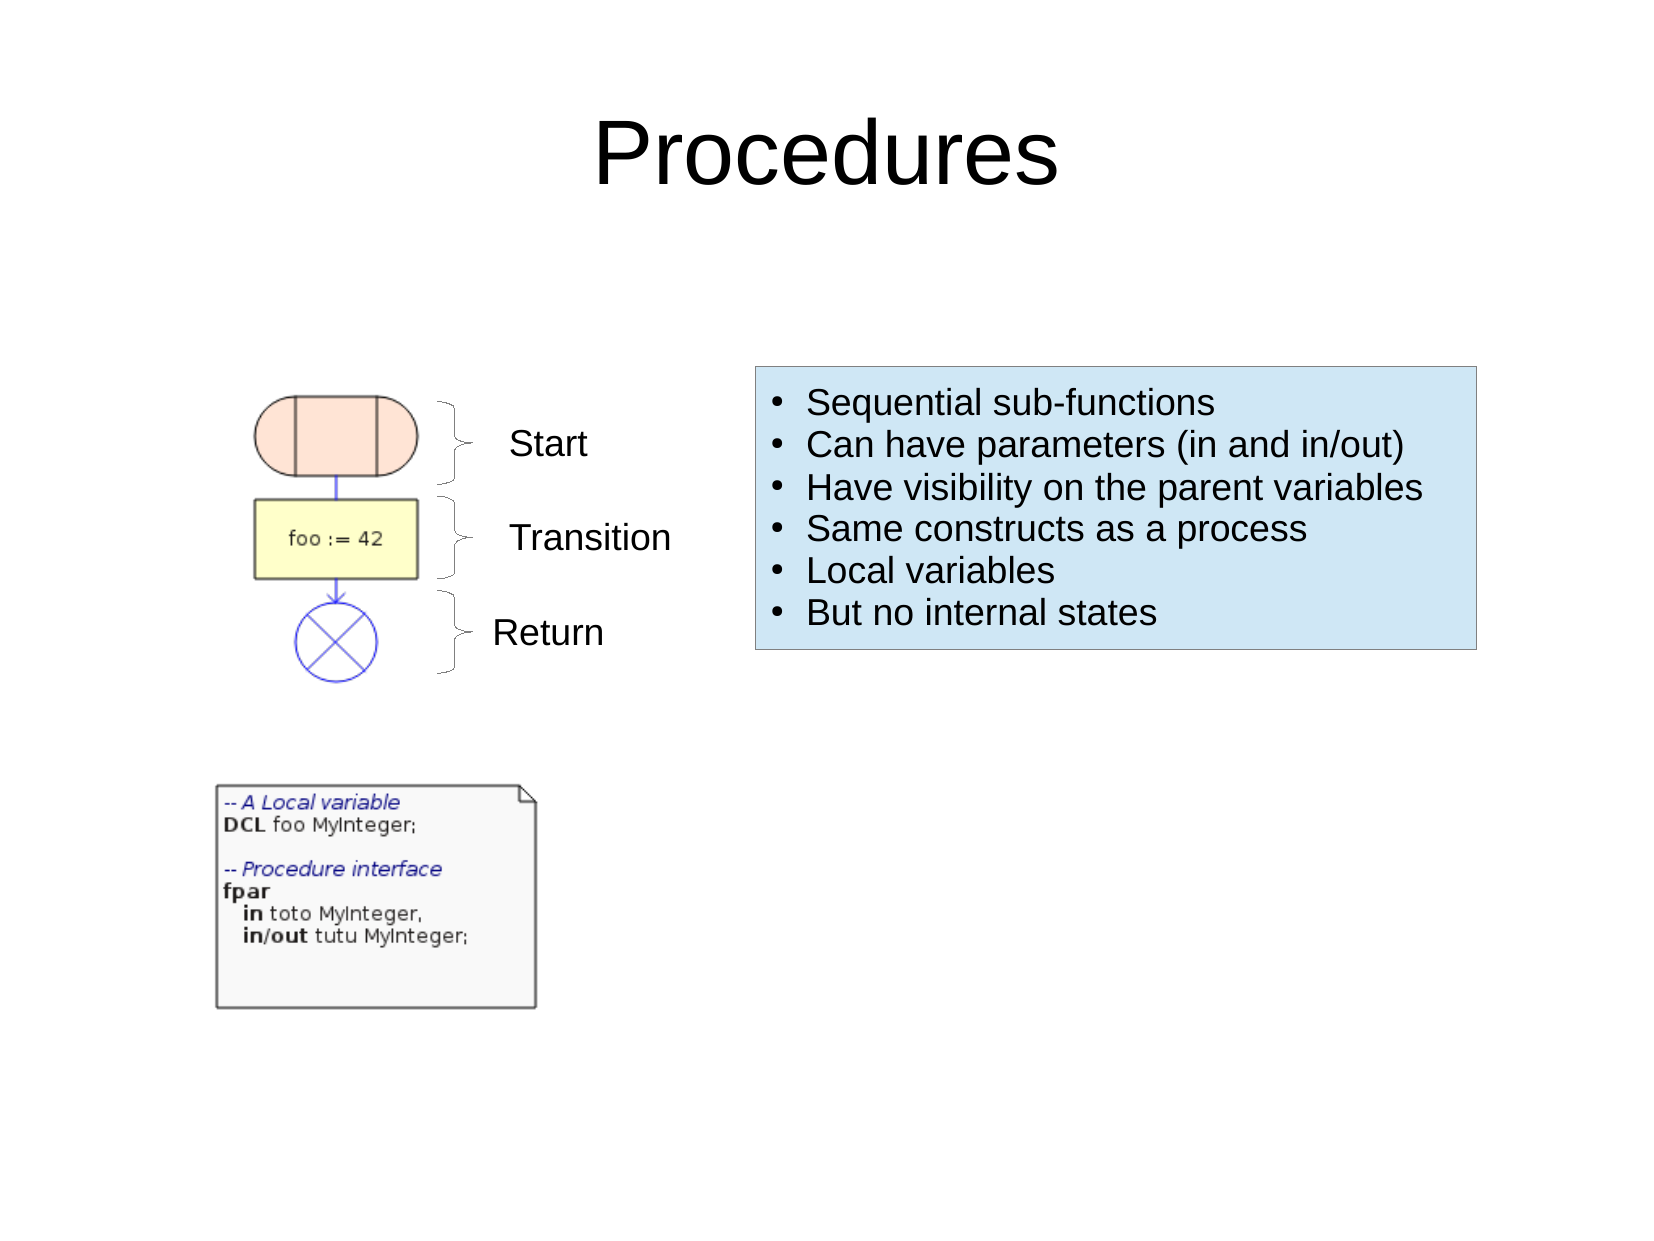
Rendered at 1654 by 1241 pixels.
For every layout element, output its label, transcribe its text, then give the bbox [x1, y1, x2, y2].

text_box Start [437, 401, 473, 485]
picture [209, 778, 544, 1016]
title Procedures [82, 49, 1571, 257]
picture [247, 389, 426, 690]
text_box Return [437, 590, 473, 674]
text_box Sequential sub-functions Can have parameters (in and in/out) Have visibility on the parent variables Same constructs as a process Local variables But no internal states [755, 366, 1477, 650]
text_box Transition [437, 496, 473, 579]
